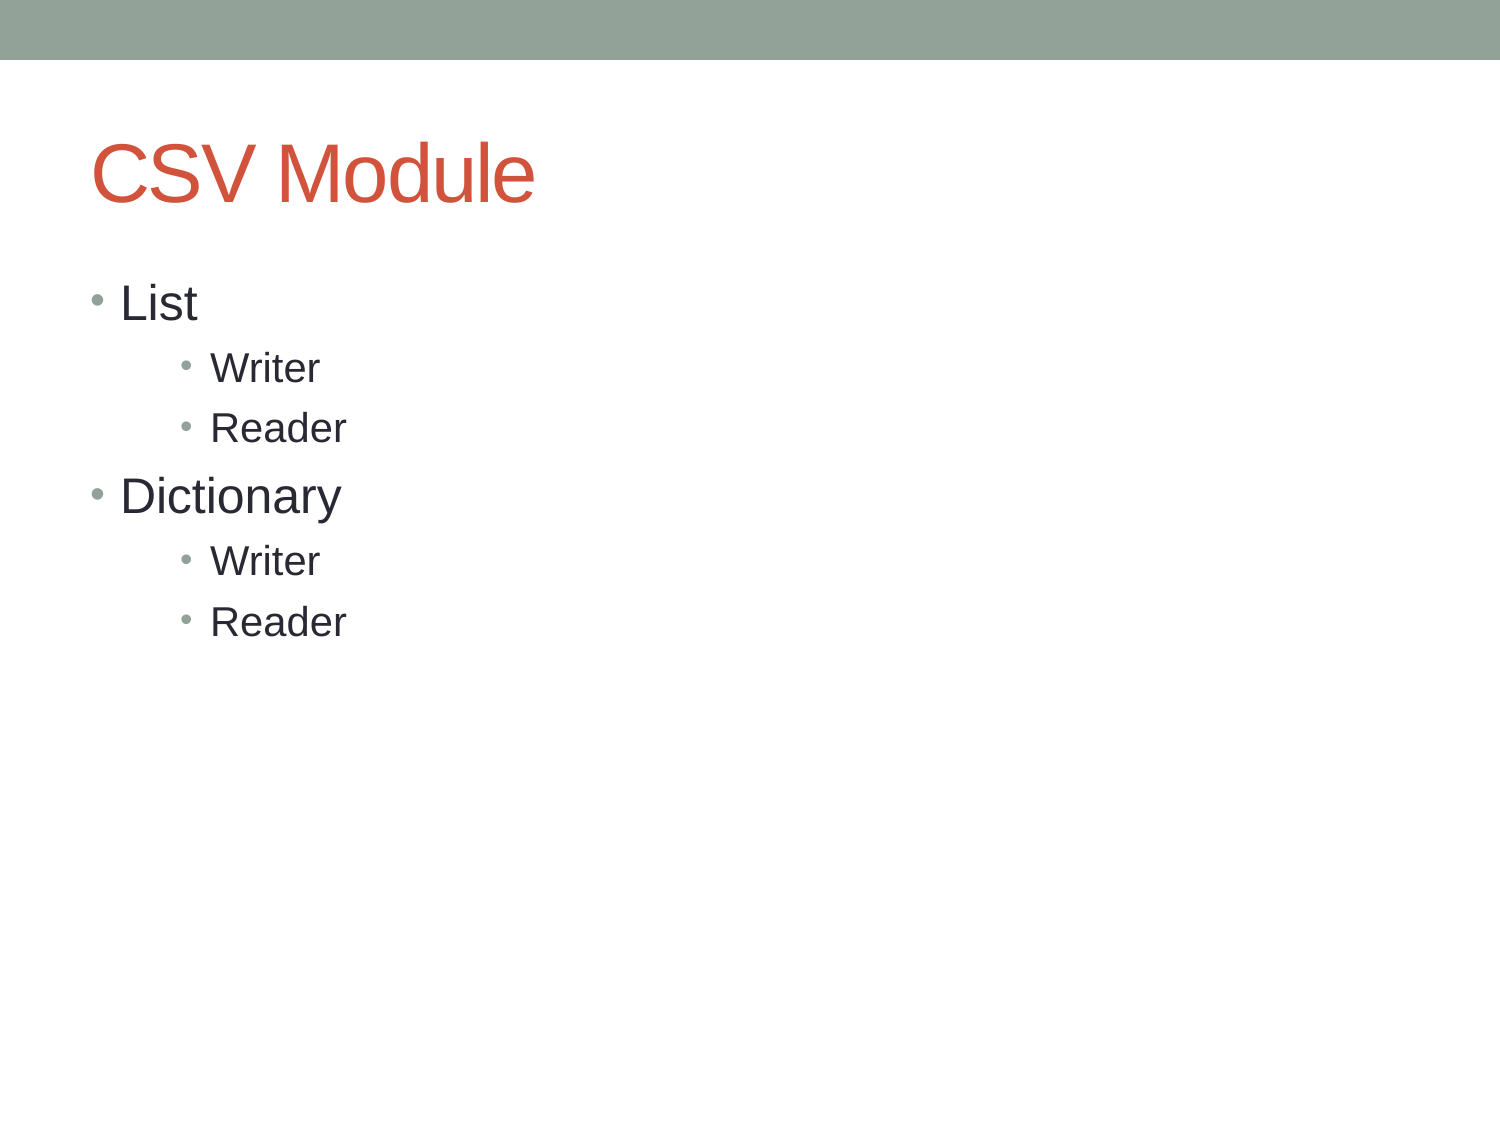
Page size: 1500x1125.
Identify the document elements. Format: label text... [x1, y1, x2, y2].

list List Writer Reader Dictionary Writer Reader [75, 262, 1426, 1063]
title CSV Module [75, 87, 1426, 251]
